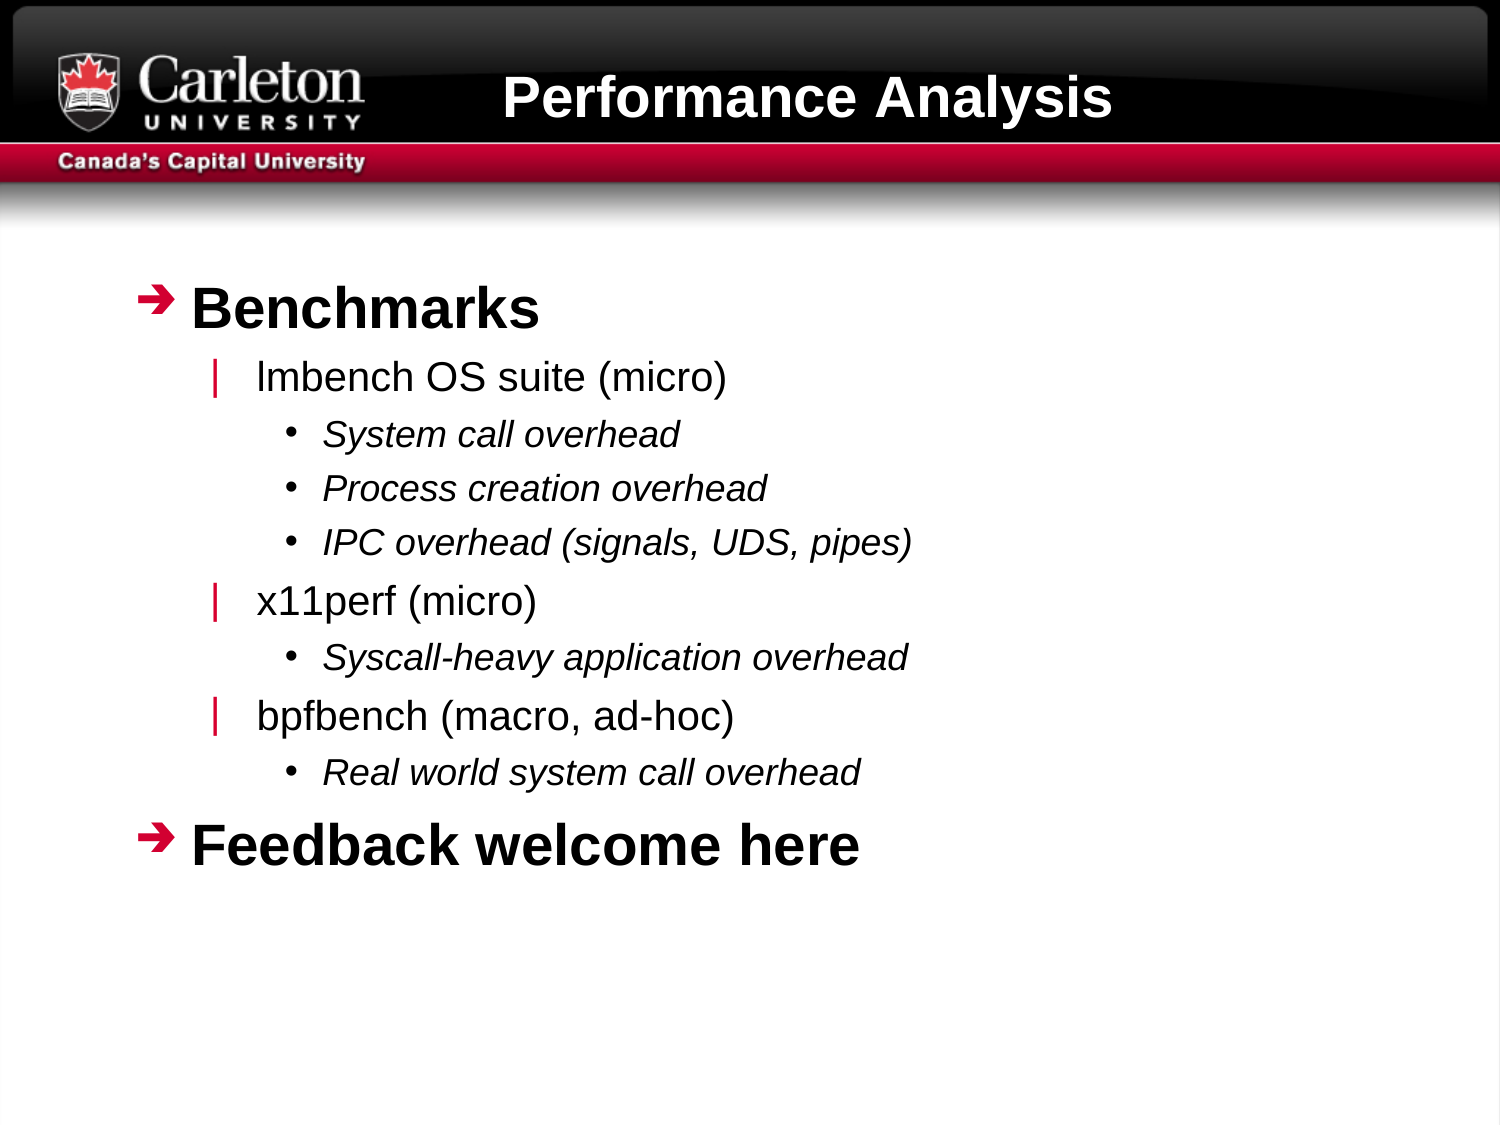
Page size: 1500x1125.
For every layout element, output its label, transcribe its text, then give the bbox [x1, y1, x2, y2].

title Performance Analysis [487, 37, 1438, 150]
picture [0, 0, 1500, 1125]
list Benchmarks lmbench OS suite (micro) System call overhead Process creation overhead IPC overhead (signals, UDS, pipes) x11perf (micro) Syscall-heavy application overhead bpfbench (macro, ad-hoc) Real world system call overhead Feedback welcome here [120, 262, 1388, 888]
